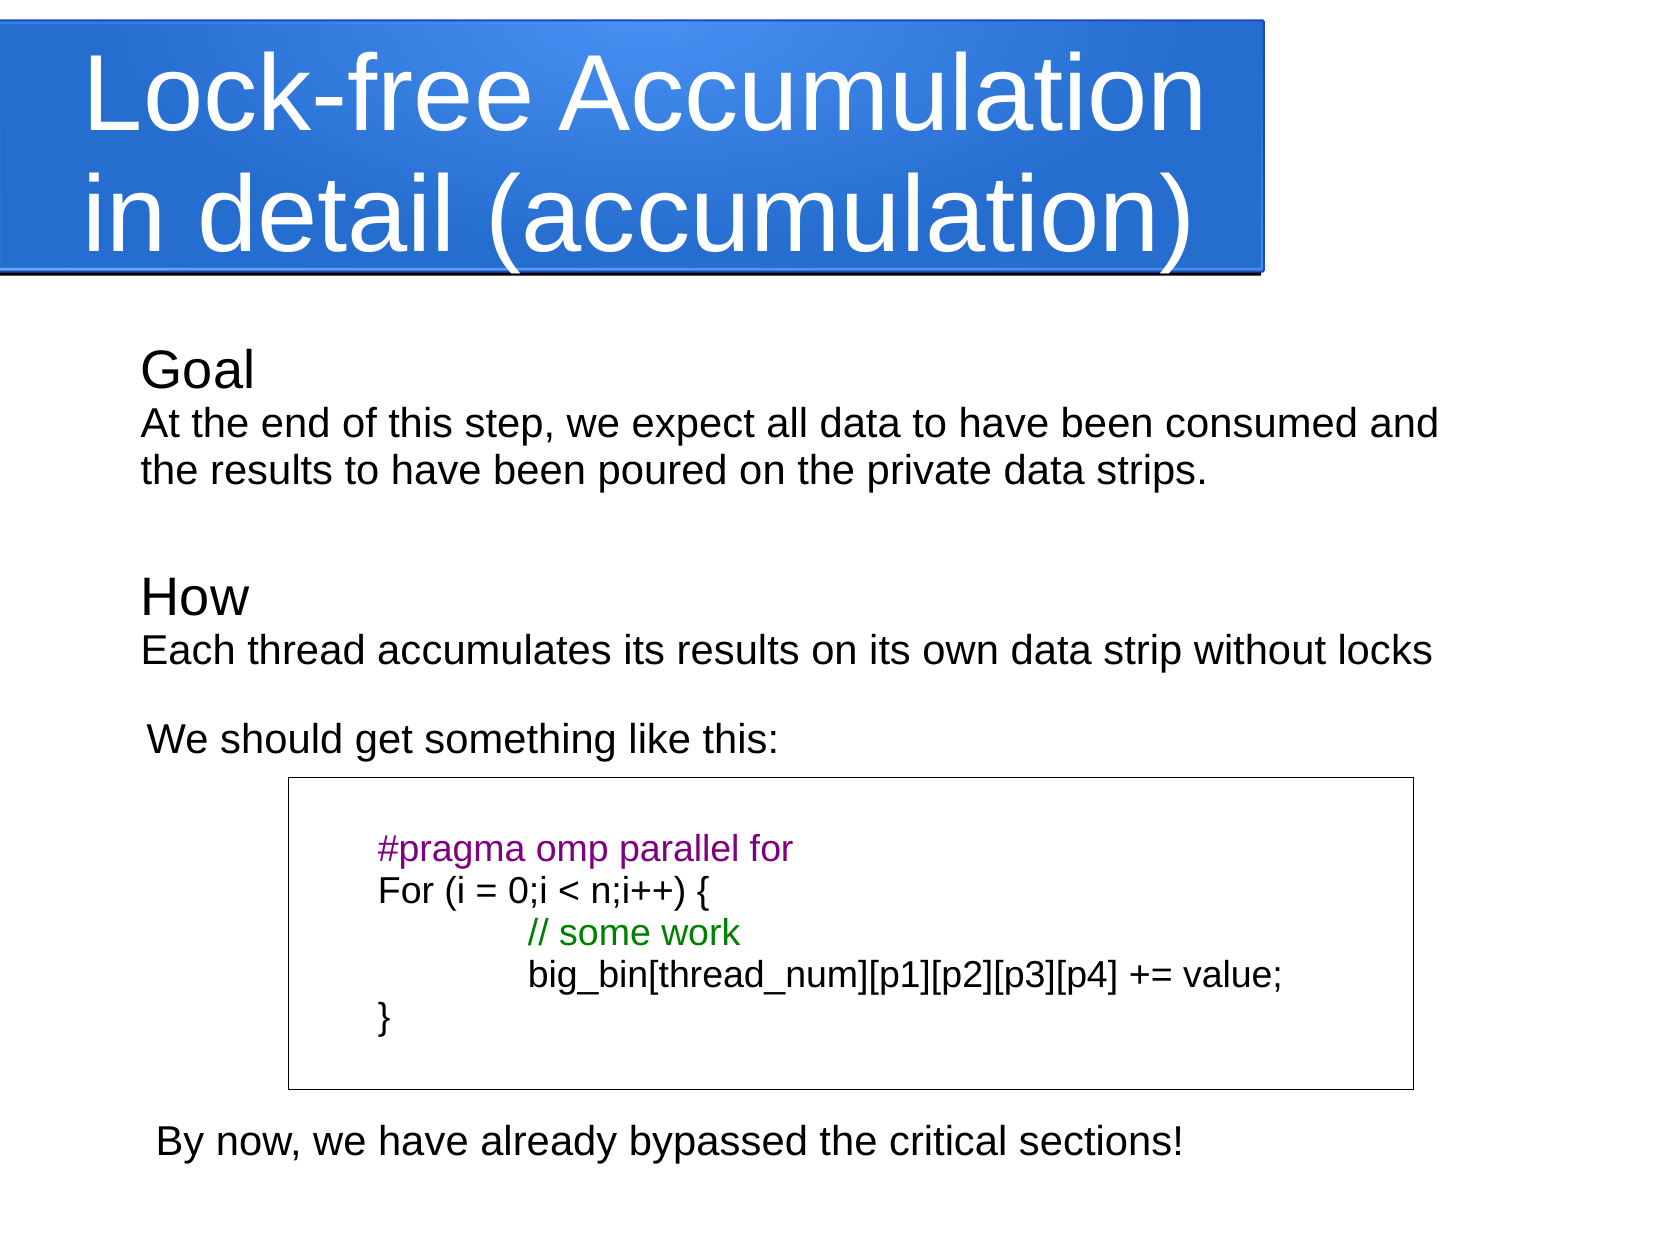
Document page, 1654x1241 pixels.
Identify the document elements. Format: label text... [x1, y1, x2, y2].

text_box Goal At the end of this step, we expect all data to have been consumed and the results to have been poured on the private data strips. [125, 331, 1491, 501]
text_box #pragma omp parallel for For (i = 0;i < n;i++) { // some work big_bin[thread_num][p1][p2][p3][p4] += value; } [288, 777, 1414, 1090]
text_box How Each thread accumulates its results on its own data strip without locks [125, 559, 1491, 682]
text_box We should get something like this: [131, 708, 795, 770]
title Lock-free Accumulation in detail (accumulation) [82, 32, 1251, 275]
text_box By now, we have already bypassed the critical sections! [140, 1110, 1506, 1172]
